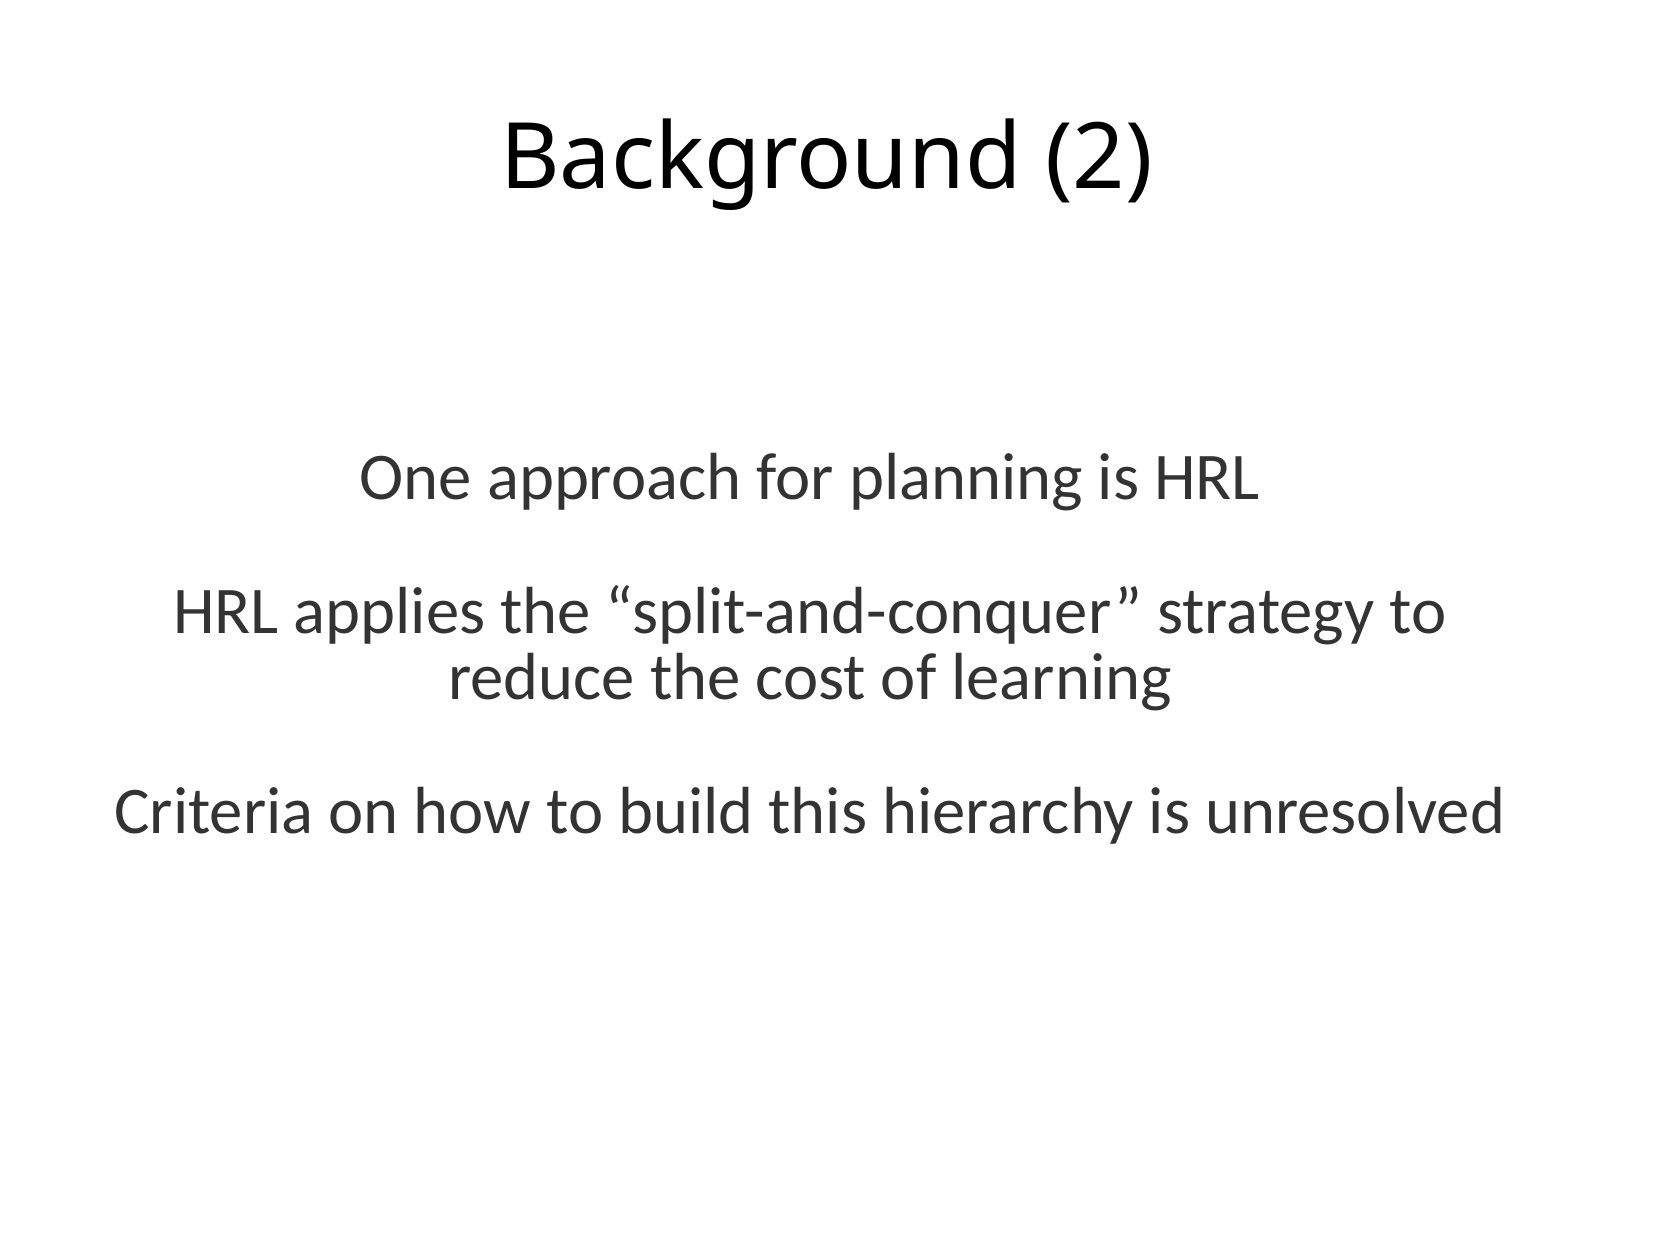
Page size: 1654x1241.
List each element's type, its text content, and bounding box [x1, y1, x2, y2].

subtitle One approach for planning is HRL HRL applies the “split-and-conquer” strategy to reduce the cost of learning Criteria on how to build this hierarchy is unresolved [82, 290, 1538, 1010]
title Background (2) [82, 49, 1571, 257]
